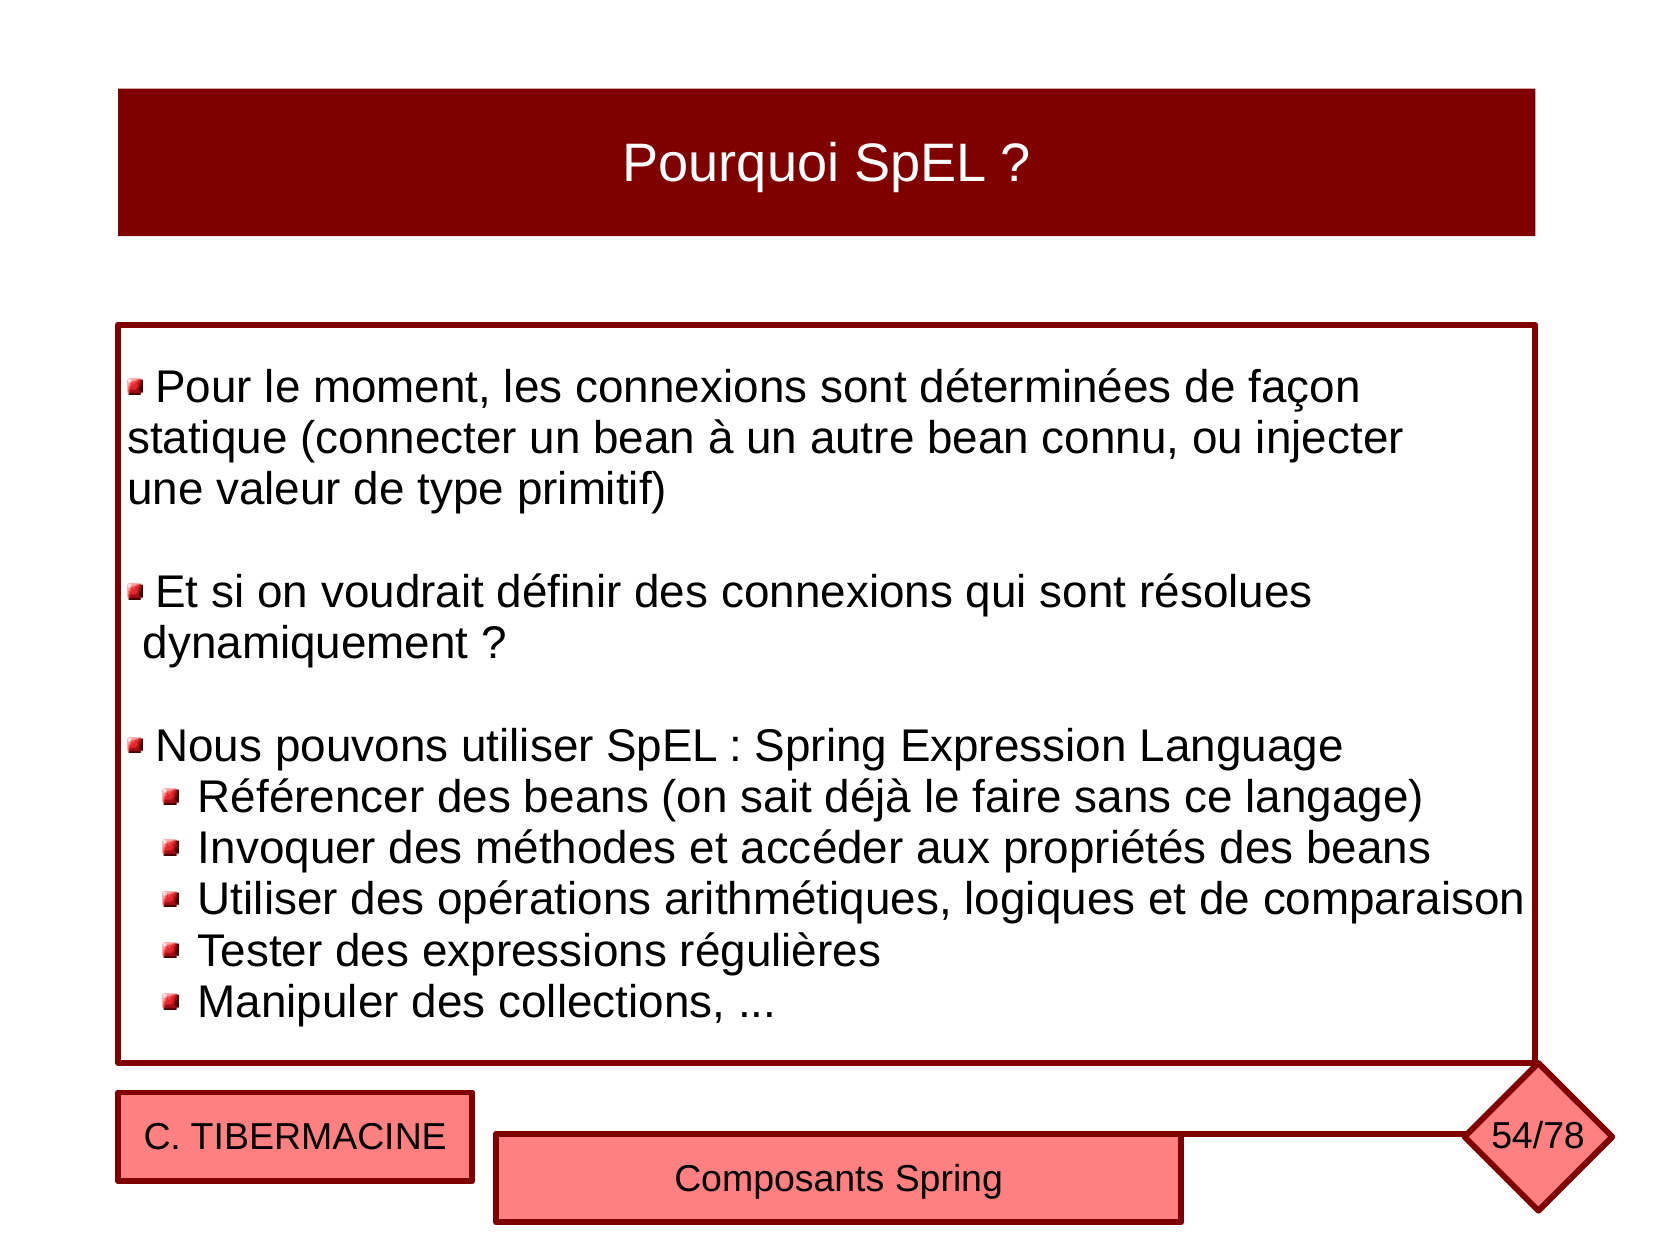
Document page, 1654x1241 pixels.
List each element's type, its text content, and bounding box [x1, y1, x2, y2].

picture [162, 891, 179, 907]
picture [127, 737, 143, 753]
text_box [1464, 1125, 1476, 1149]
text_box Pour le moment, les connexions sont déterminées de façon statique (connecter un bean à un autre bean connu, ou injecter une valeur de type primitif) Et si on voudrait définir des connexions qui sont résolues dynamiquement ? Nous pouvons utiliser SpEL : Spring Expression Language Référencer des beans (on sait déjà le faire sans ce langage) Invoquer des méthodes et accéder aux propriétés des beans Utiliser des opérations arithmétiques, logiques et de comparaison Tester des expressions régulières Manipuler des collections, ... [118, 324, 1536, 1063]
text_box [1494, 1062, 1583, 1107]
picture [127, 378, 143, 395]
picture [162, 839, 179, 856]
text_box Pourquoi SpEL ? [118, 88, 1536, 237]
text_box <numéro>/78 [1476, 1107, 1613, 1207]
picture [162, 788, 179, 805]
picture [162, 942, 179, 958]
picture [127, 583, 143, 600]
picture [162, 993, 179, 1010]
text_box C. TIBERMACINE [118, 1092, 473, 1182]
text_box Composants Spring [496, 1133, 1182, 1223]
